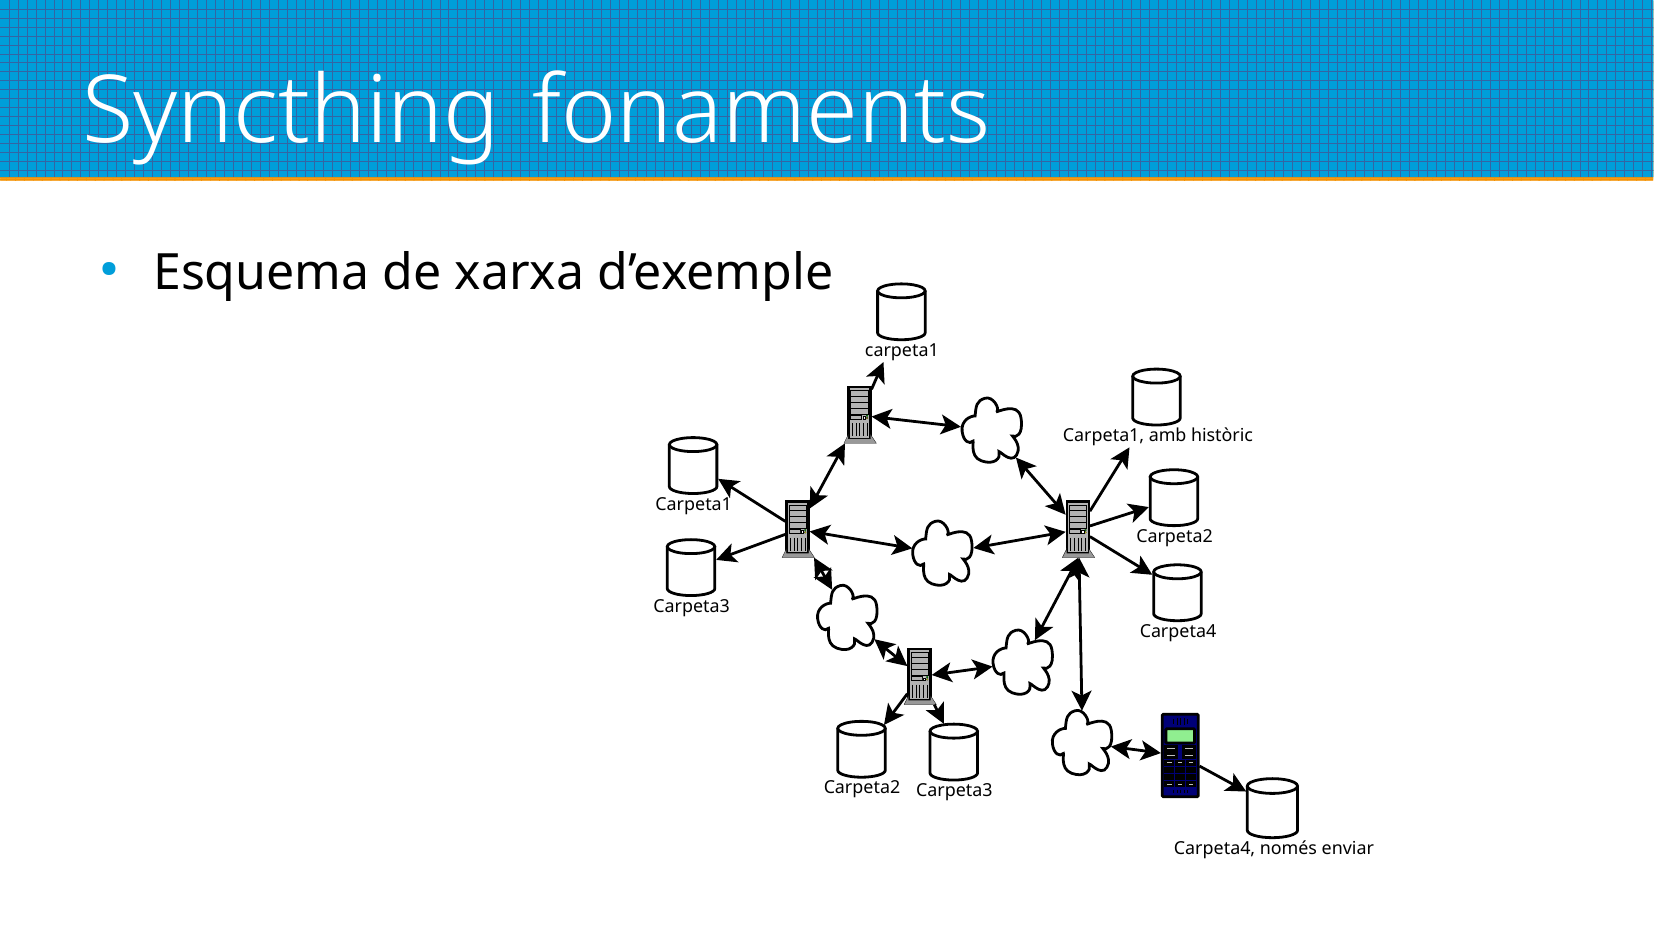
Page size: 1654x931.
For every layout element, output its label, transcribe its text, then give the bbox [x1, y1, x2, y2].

list Esquema de xarxa d’exemple [82, 236, 1563, 811]
picture [641, 282, 1388, 863]
title Syncthing fonaments [82, 14, 1571, 171]
